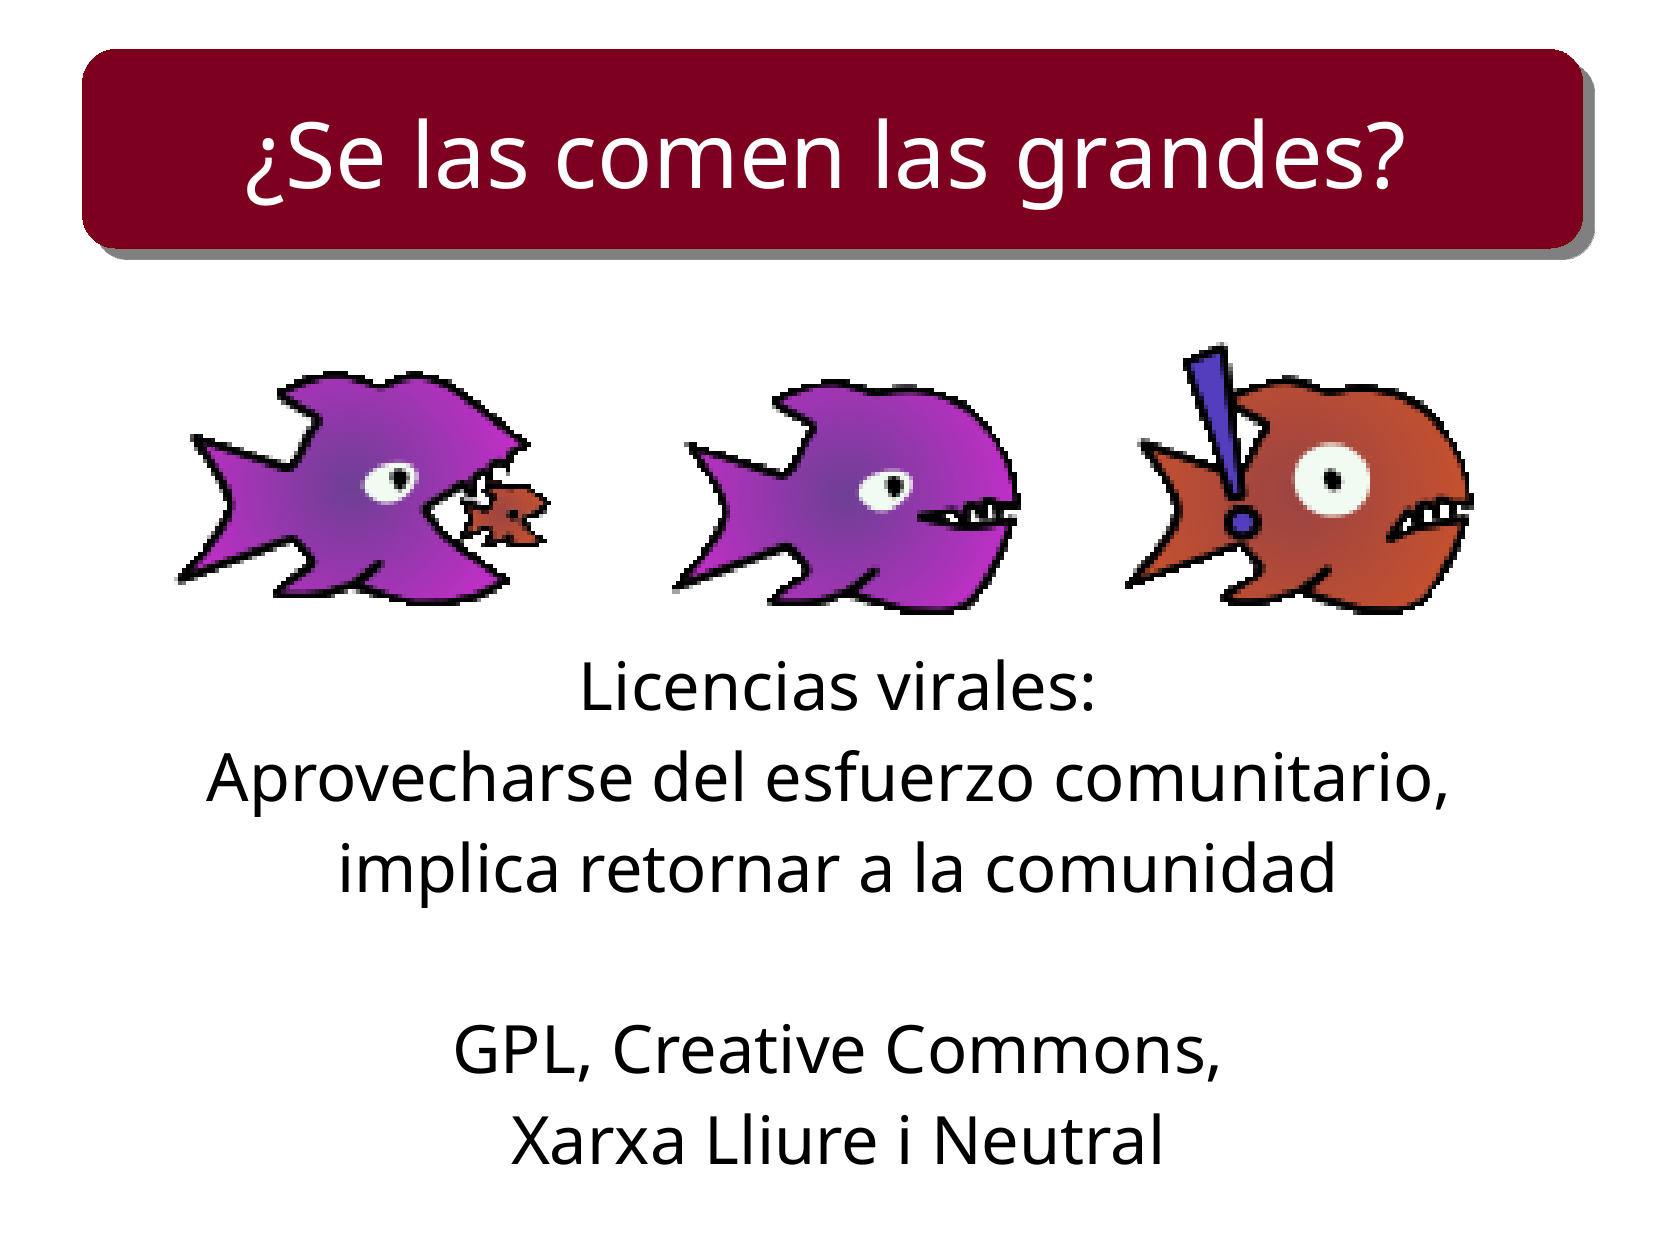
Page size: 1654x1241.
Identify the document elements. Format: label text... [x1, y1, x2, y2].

text_box Licencias virales: Aprovecharse del esfuerzo comunitario, implica retornar a la comunidad GPL, Creative Commons, Xarxa Lliure i Neutral [82, 631, 1595, 1096]
title ¿Se las comen las grandes? [82, 49, 1571, 257]
picture [174, 342, 1474, 615]
